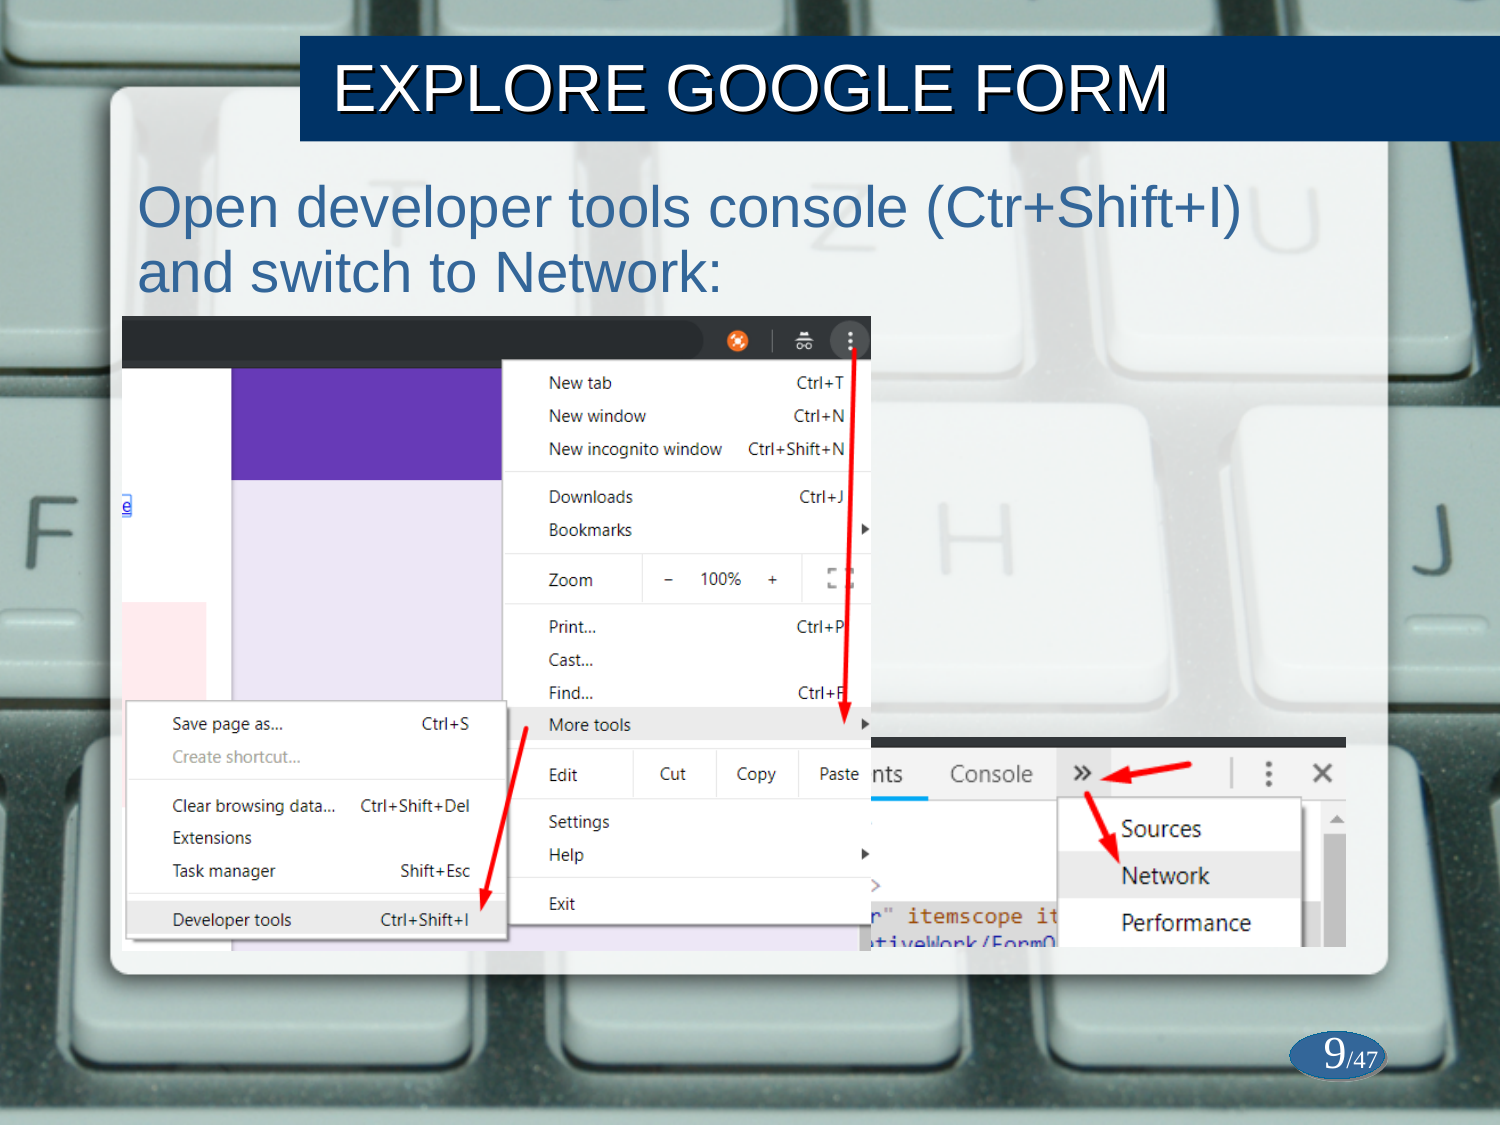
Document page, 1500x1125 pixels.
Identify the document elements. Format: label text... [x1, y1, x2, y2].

picture [0, 0, 1500, 1125]
title EXPLORE GOOGLE FORM [300, 35, 1500, 142]
title Open developer tools console (Ctr+Shift+I) and switch to Network: [122, 167, 1360, 835]
